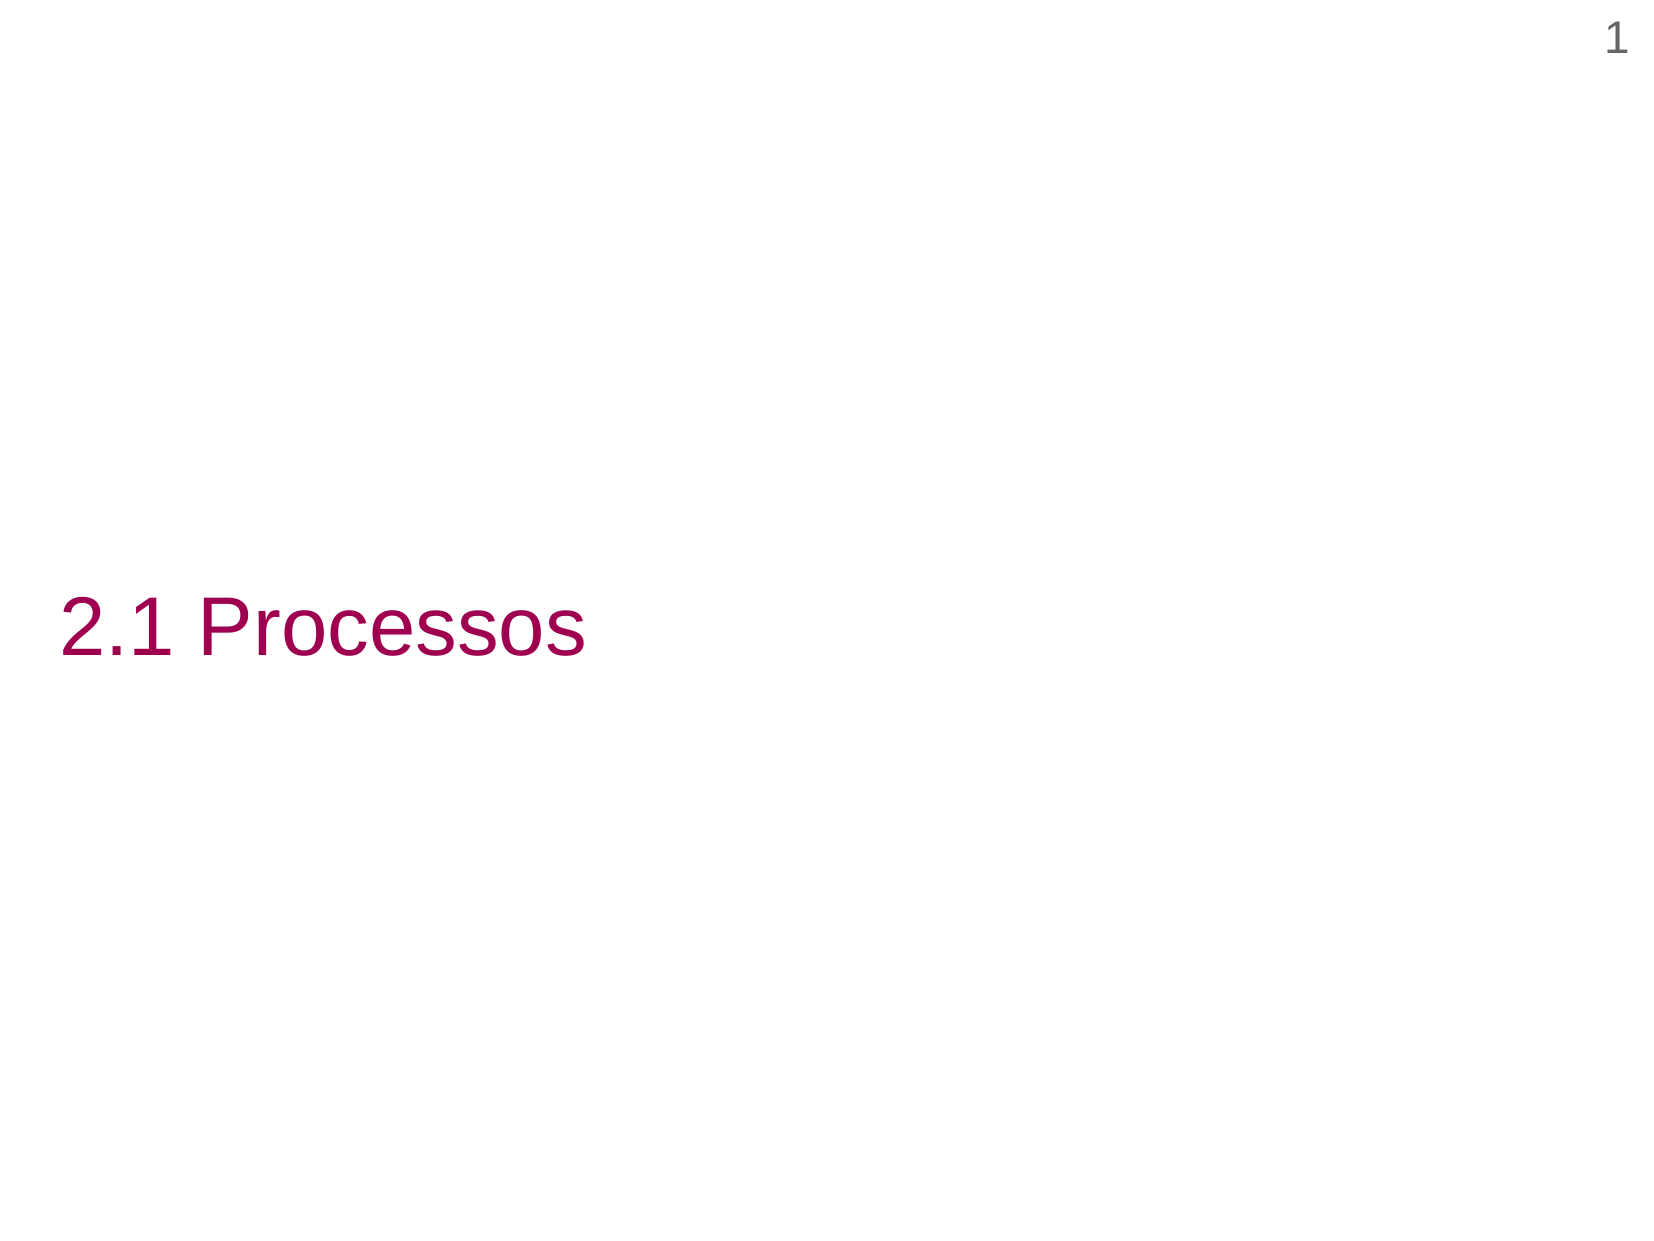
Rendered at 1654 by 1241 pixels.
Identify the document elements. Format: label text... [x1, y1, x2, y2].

title 2.1 Processos [59, 29, 1595, 1211]
